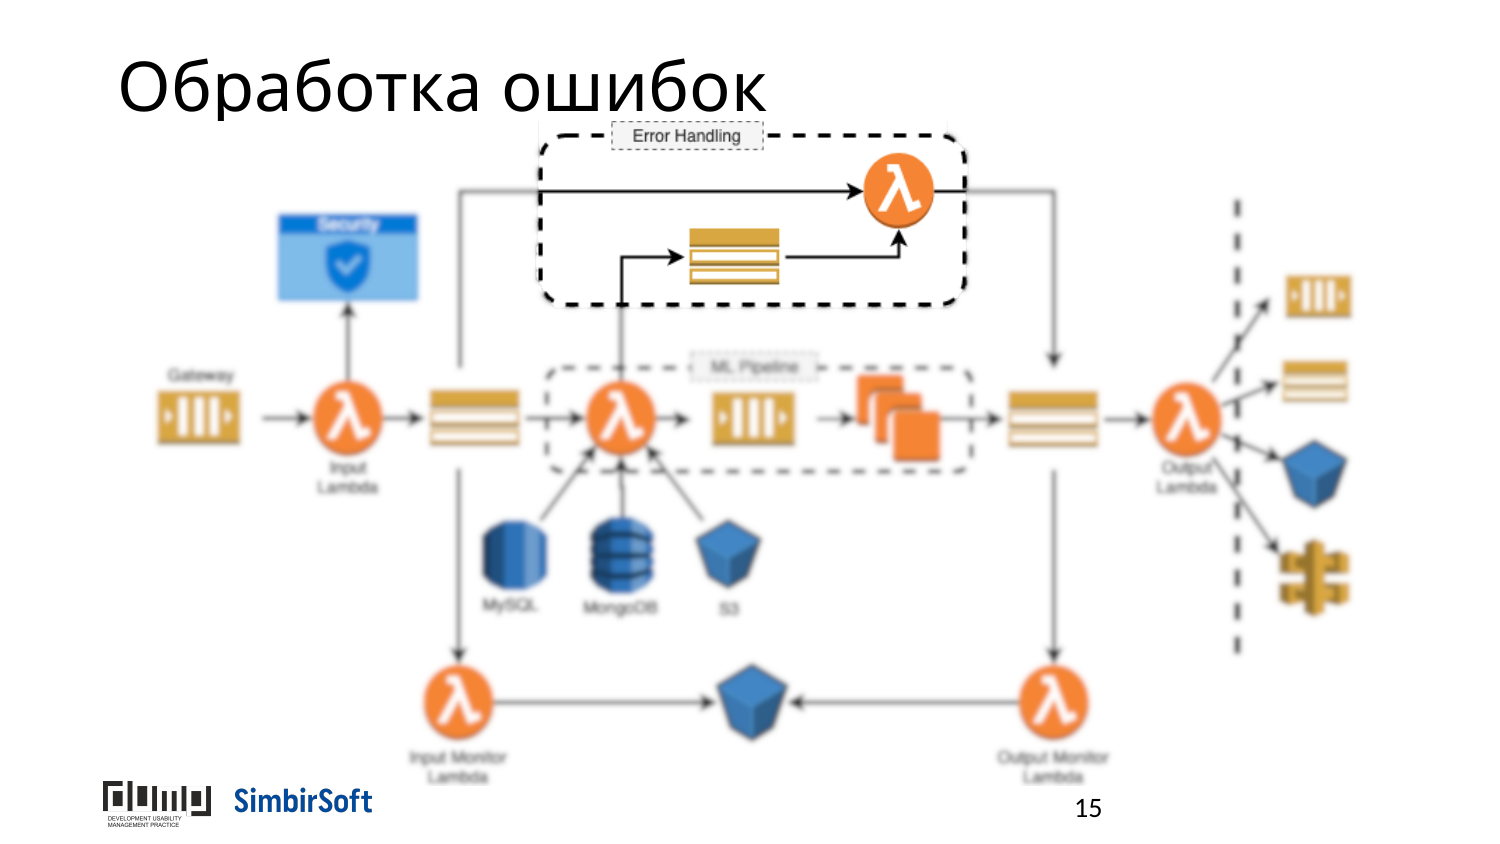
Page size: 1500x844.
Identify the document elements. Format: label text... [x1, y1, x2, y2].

picture [103, 121, 1370, 827]
title Обработка ошибок [103, 44, 1397, 122]
slide_number <номер> [1059, 782, 1397, 827]
